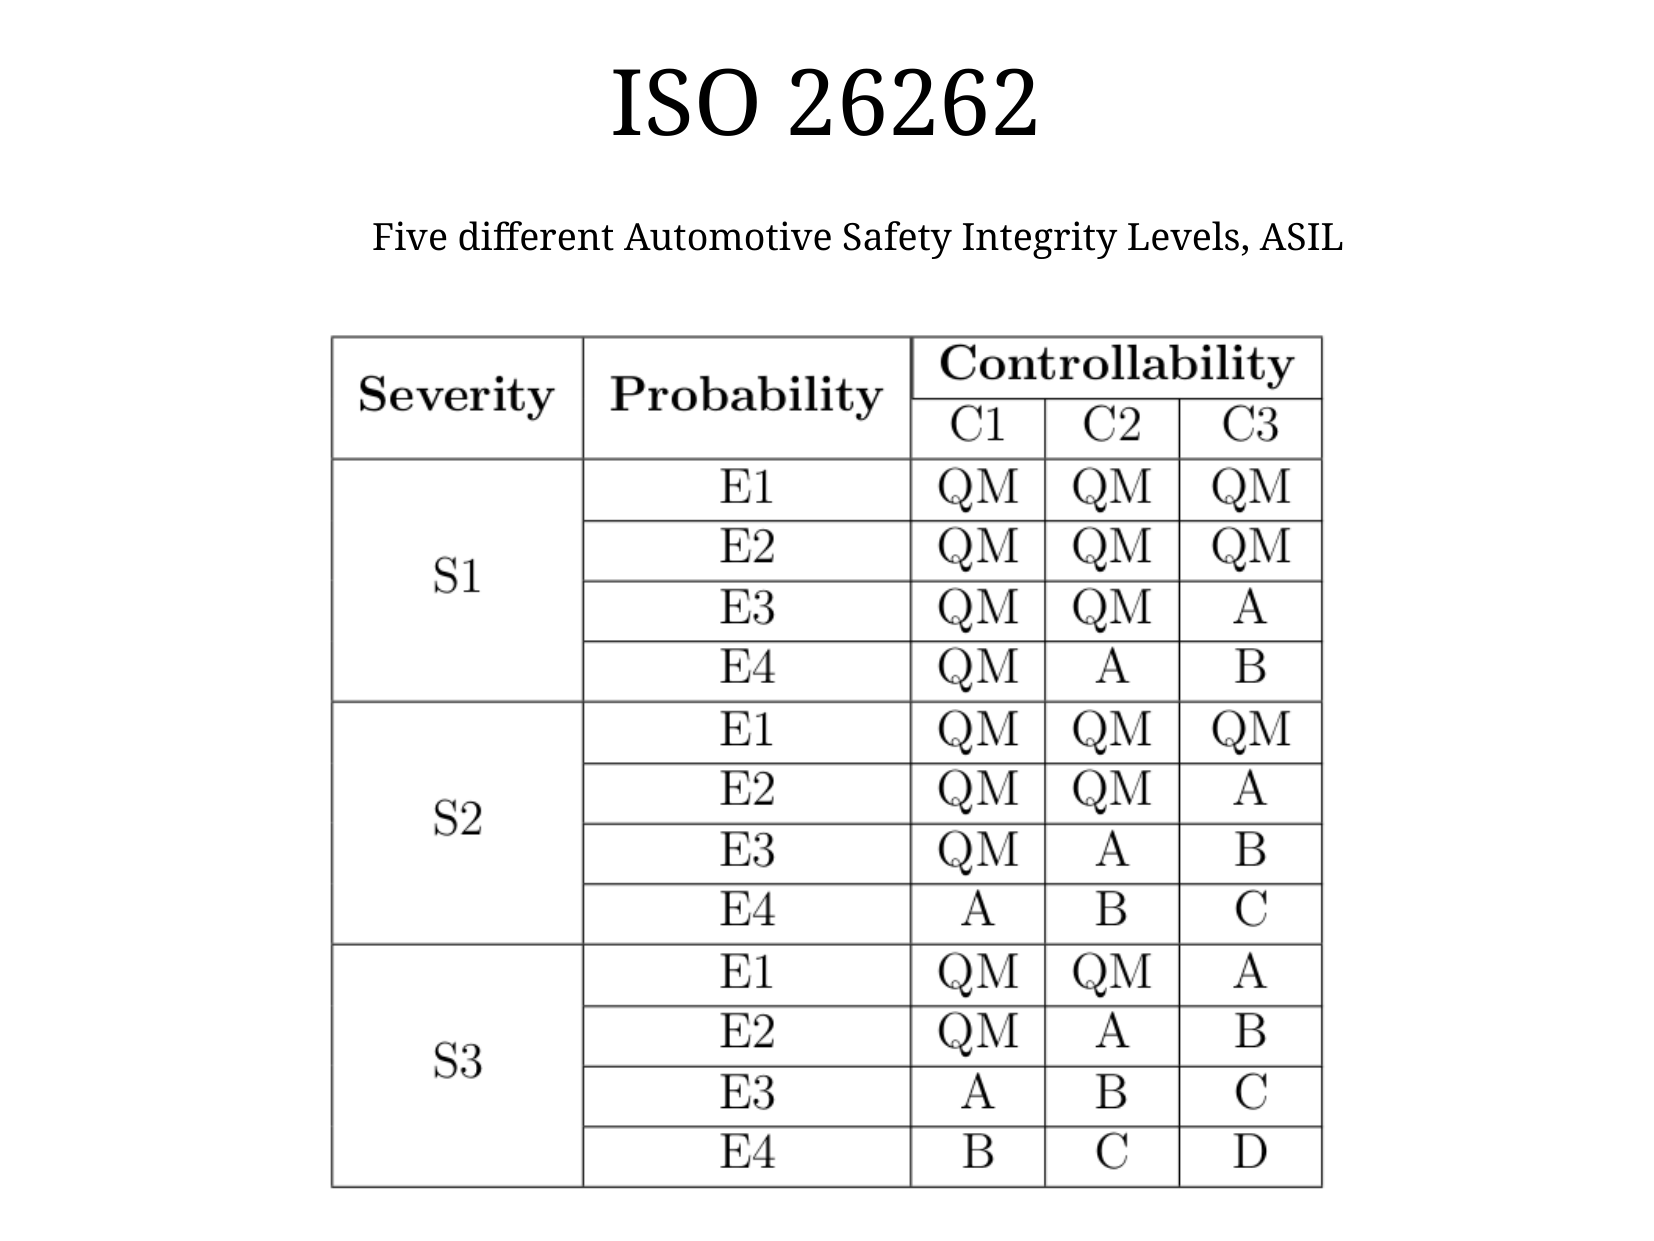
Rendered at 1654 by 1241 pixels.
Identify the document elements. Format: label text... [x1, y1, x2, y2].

title ISO 26262 [82, 0, 1571, 204]
picture [317, 320, 1337, 1204]
text_box Five different Automotive Safety Integrity Levels, ASIL [357, 203, 1297, 271]
